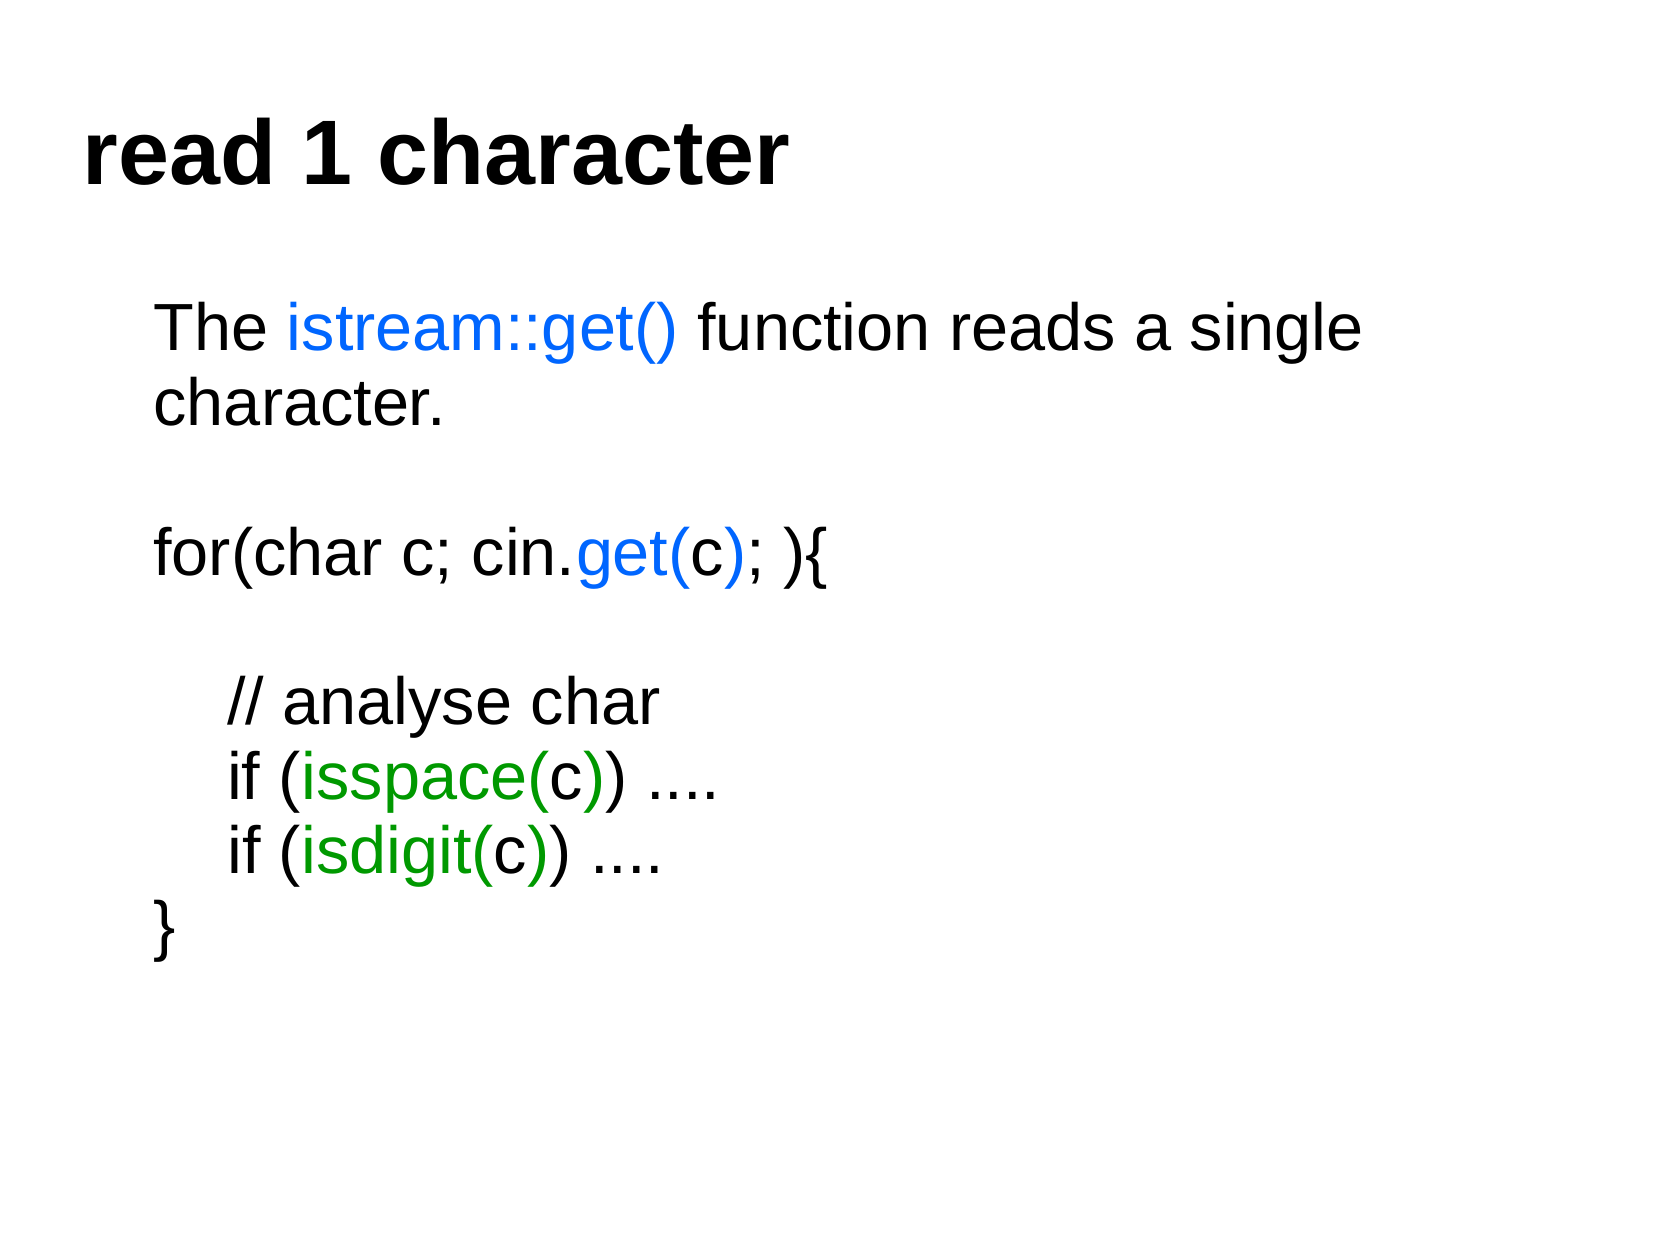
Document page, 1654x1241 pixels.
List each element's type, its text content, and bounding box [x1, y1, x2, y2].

title read 1 character [82, 49, 1571, 257]
list The istream::get() function reads a single character. for(char c; cin.get(c); ){ // analyse char if (isspace(c)) .... if (isdigit(c)) .... } [82, 290, 1571, 1010]
